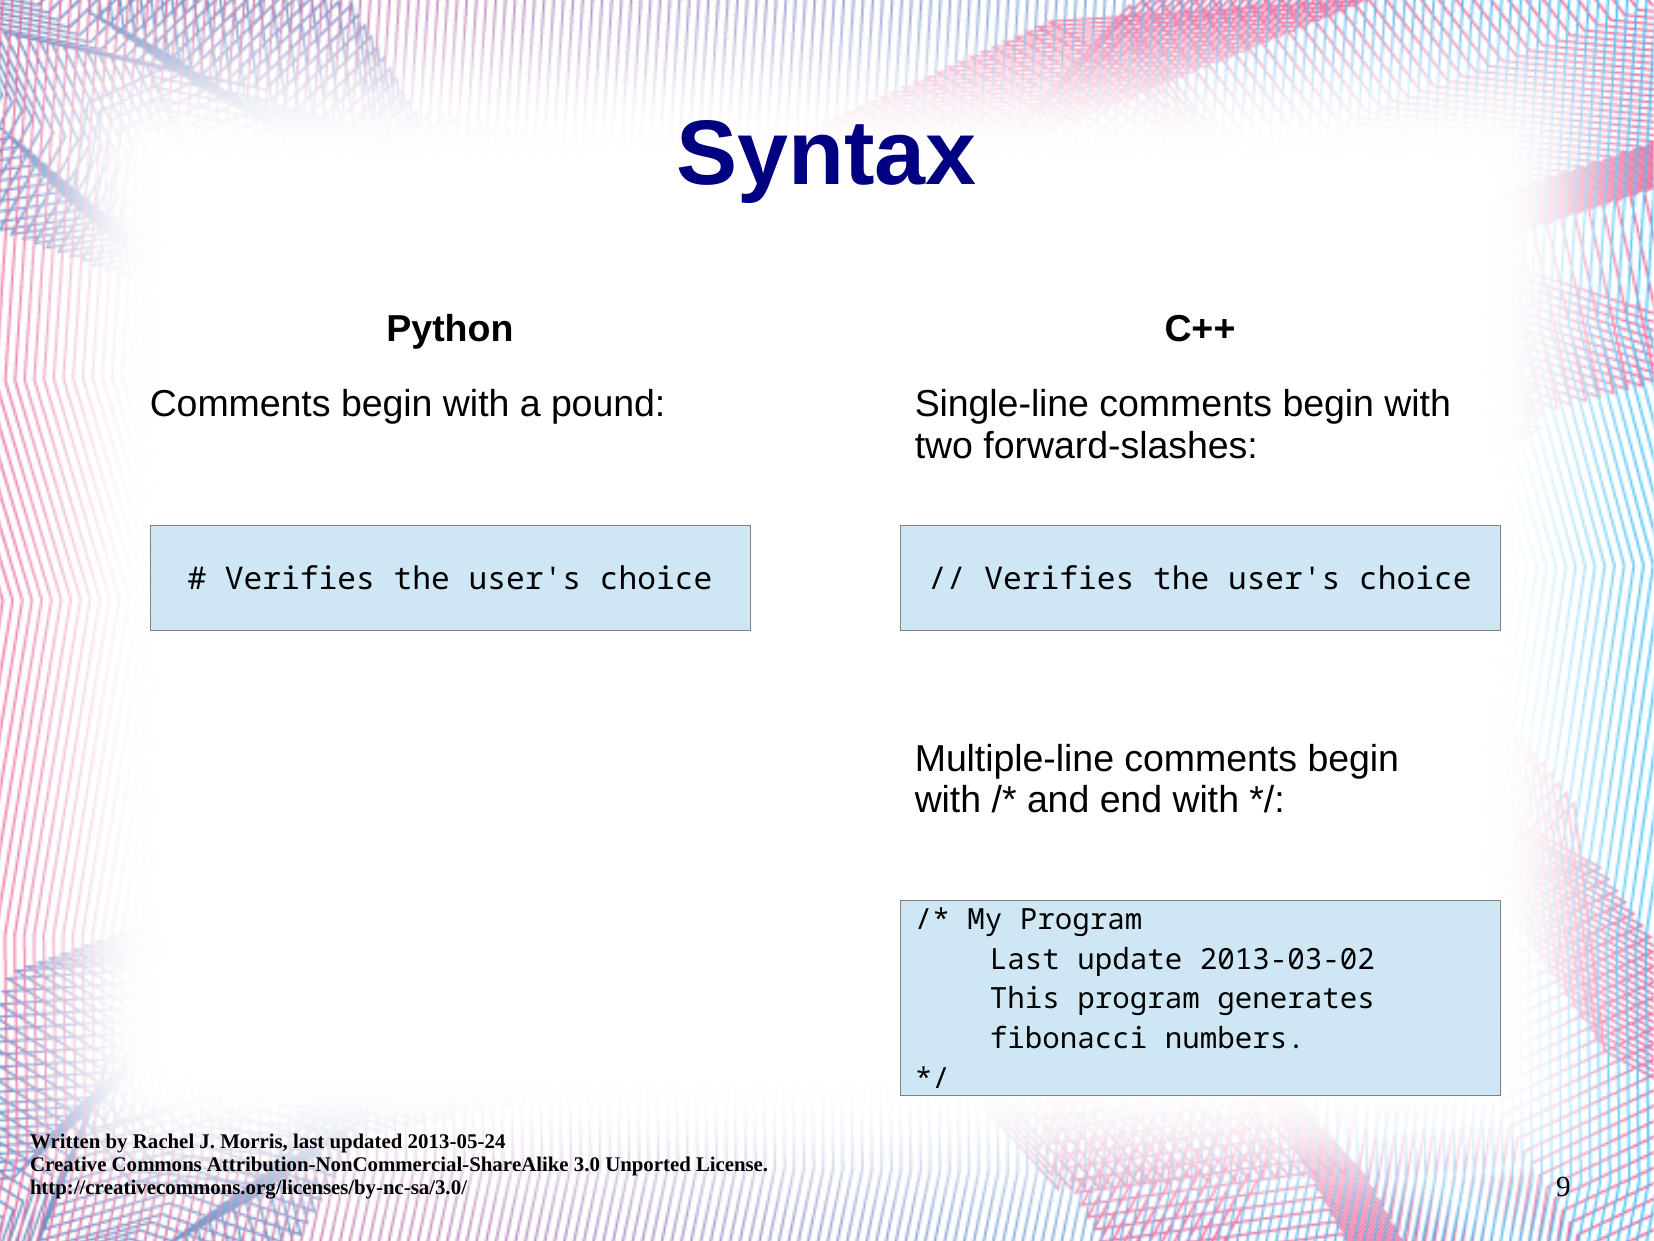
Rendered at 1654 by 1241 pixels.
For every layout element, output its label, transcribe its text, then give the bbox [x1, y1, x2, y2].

text_box Multiple-line comments begin with /* and end with */: [900, 729, 1516, 829]
text_box // Verifies the user's choice [900, 525, 1501, 631]
text_box /* My Program Last update 2013-03-02 This program generates fibonacci numbers. */ [900, 900, 1501, 1096]
text_box C++ [900, 300, 1501, 357]
title Syntax [82, 49, 1571, 257]
text_box Comments begin with a pound: [135, 375, 751, 516]
text_box # Verifies the user's choice [150, 525, 751, 631]
text_box Python [150, 300, 751, 357]
picture [0, 0, 1654, 1241]
text_box Single-line comments begin with two forward-slashes: [900, 375, 1516, 475]
